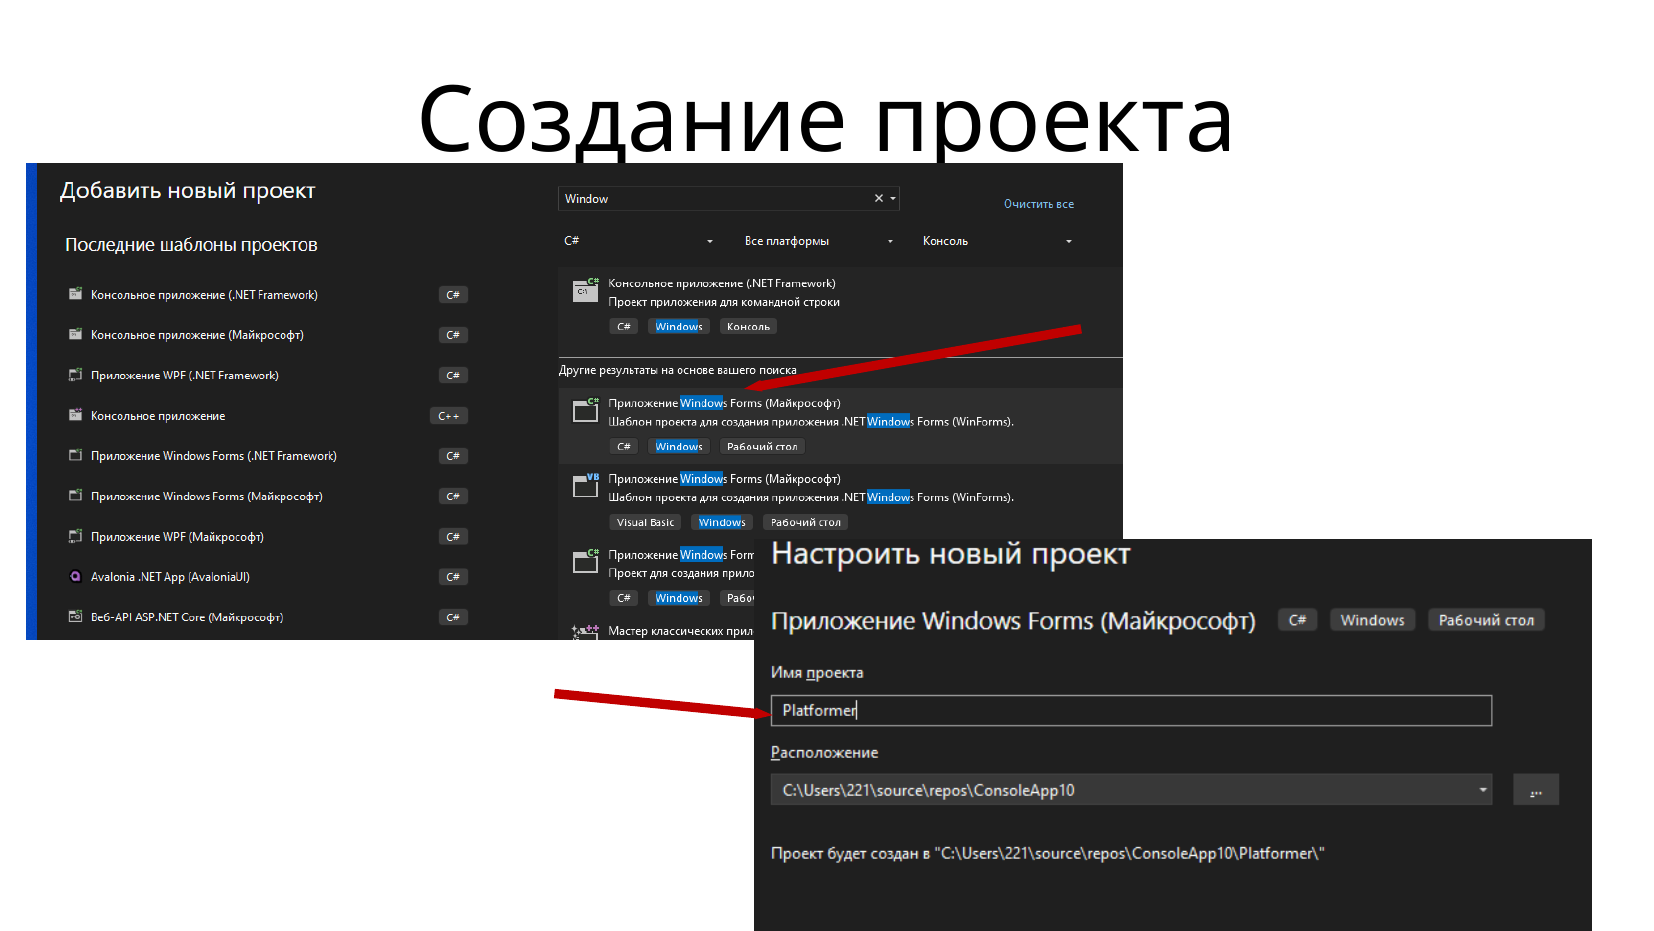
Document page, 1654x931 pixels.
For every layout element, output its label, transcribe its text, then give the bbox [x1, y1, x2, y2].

picture [26, 163, 1592, 931]
title Создание проекта [82, 37, 1571, 193]
